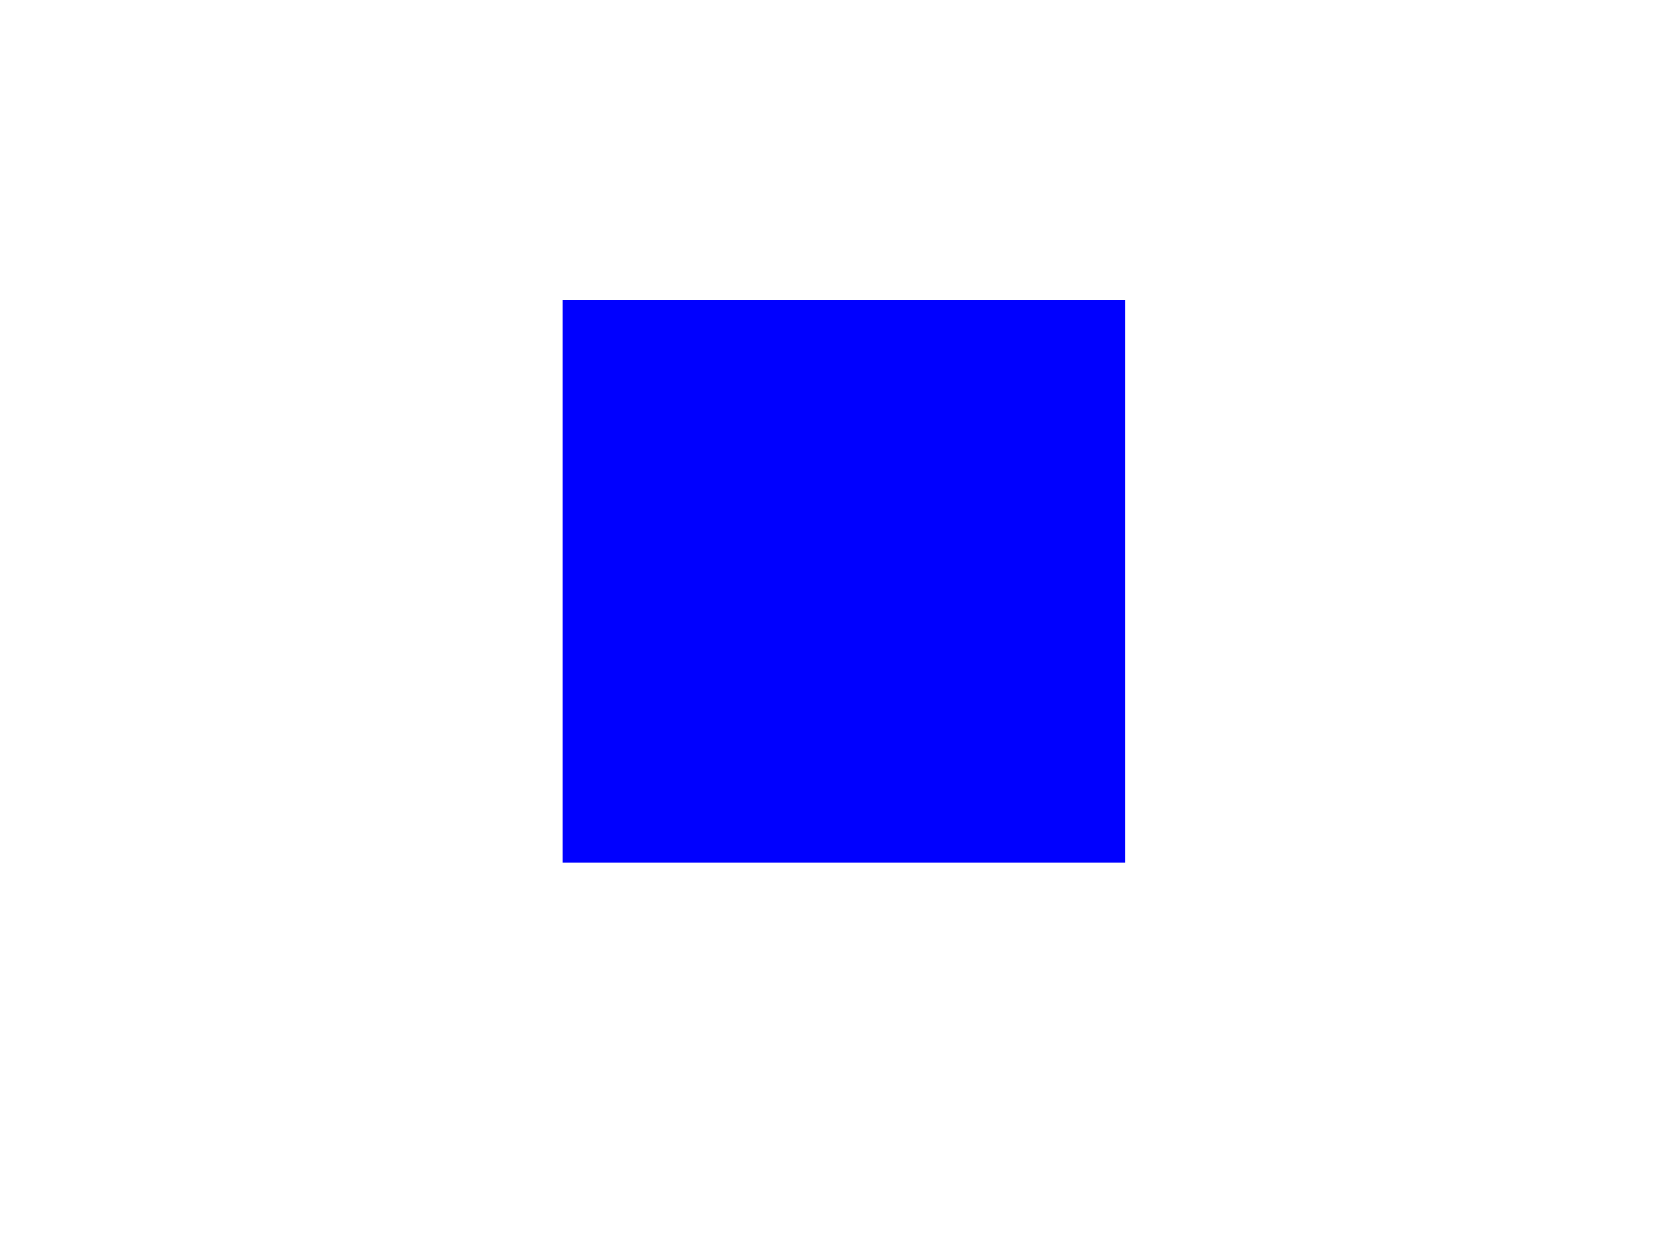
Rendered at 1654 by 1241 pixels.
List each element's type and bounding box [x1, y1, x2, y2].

text_box [562, 300, 1126, 863]
